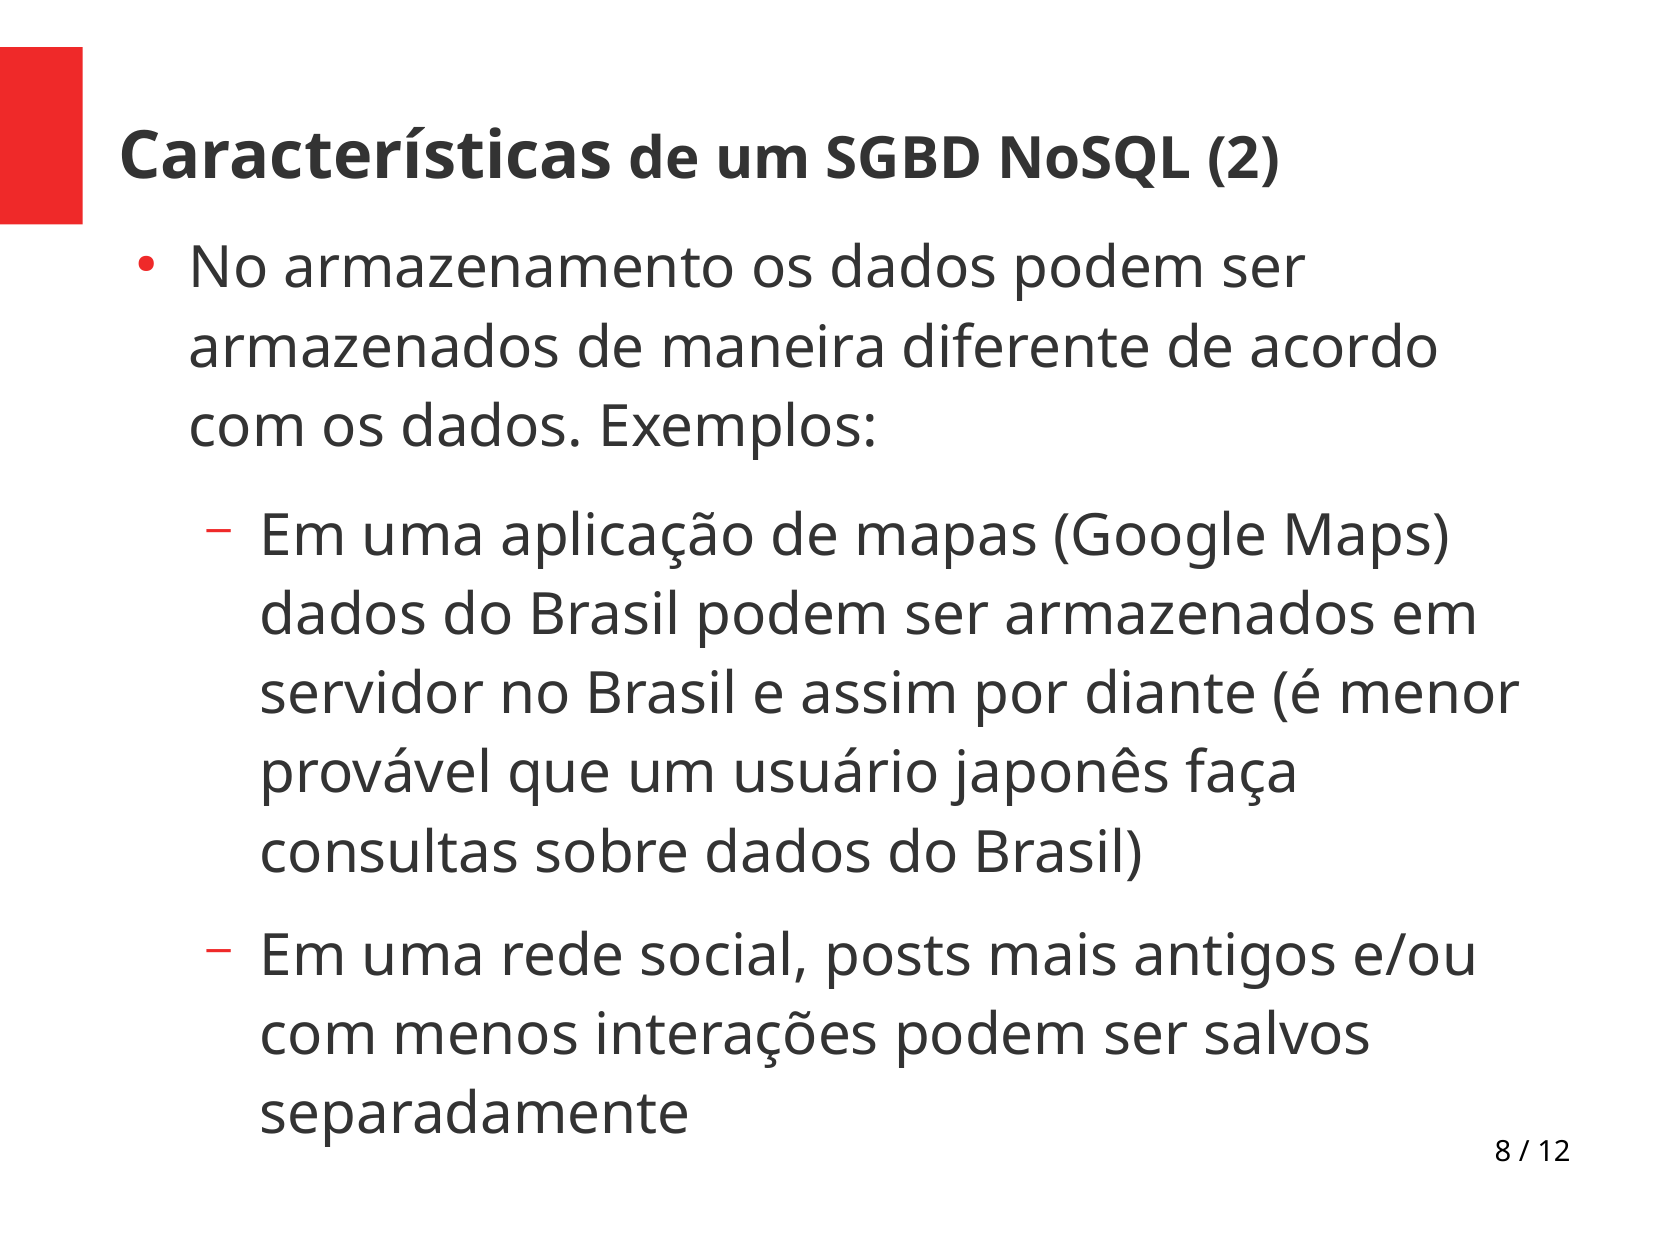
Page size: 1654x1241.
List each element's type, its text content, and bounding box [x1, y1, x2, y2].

title Características de um SGBD NoSQL (2) [118, 49, 1571, 257]
list No armazenamento os dados podem ser armazenados de maneira diferente de acordo com os dados. Exemplos: Em uma aplicação de mapas (Google Maps) dados do Brasil podem ser armazenados em servidor no Brasil e assim por diante (é menor provável que um usuário japonês faça consultas sobre dados do Brasil) Em uma rede social, posts mais antigos e/ou com menos interações podem ser salvos separadamente [118, 225, 1536, 945]
